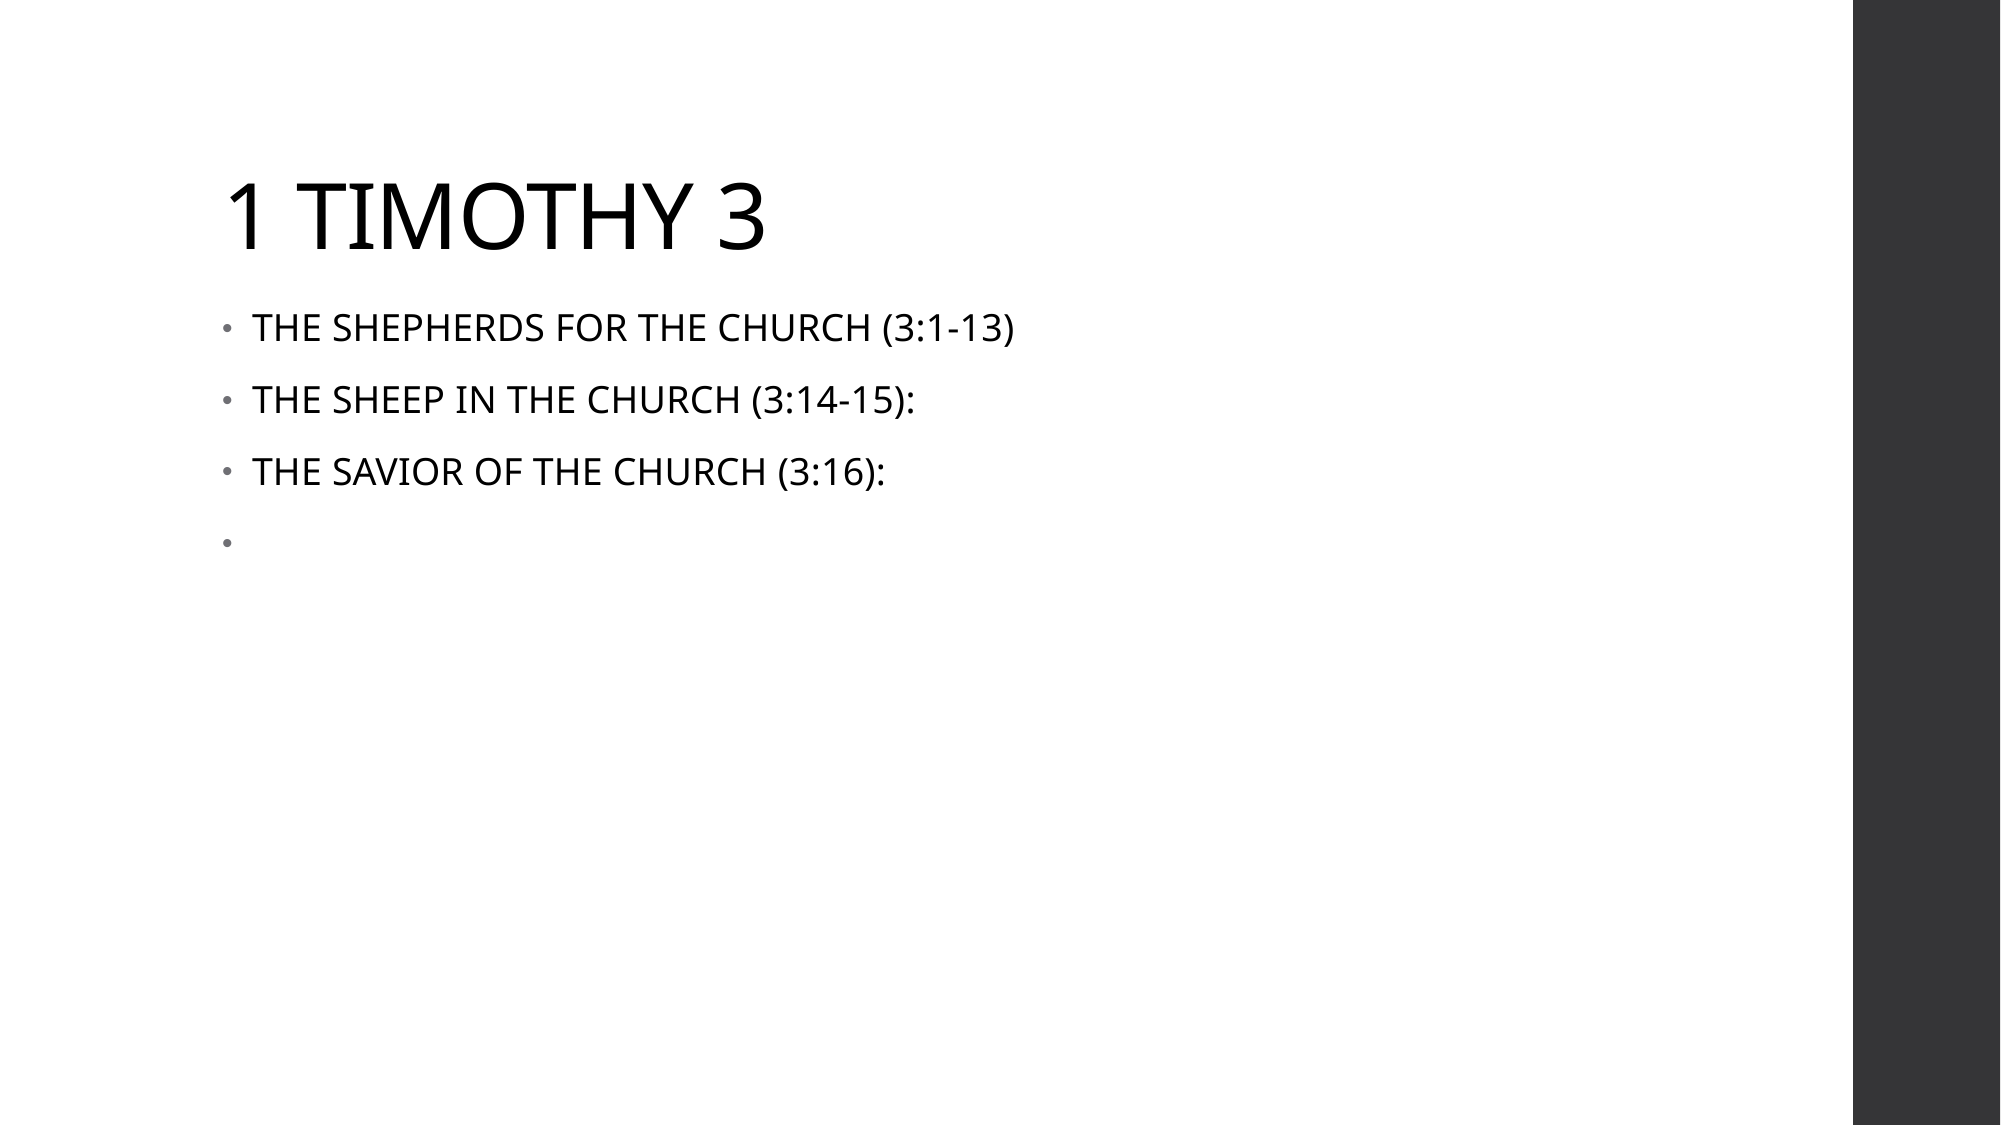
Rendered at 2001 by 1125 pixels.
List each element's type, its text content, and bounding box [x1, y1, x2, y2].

title 1 TIMOTHY 3 [206, 60, 1797, 278]
list THE SHEPHERDS FOR THE CHURCH (3:1-13) THE SHEEP IN THE CHURCH (3:14-15): THE SAVIOR OF THE CHURCH (3:16): [206, 299, 1617, 1014]
